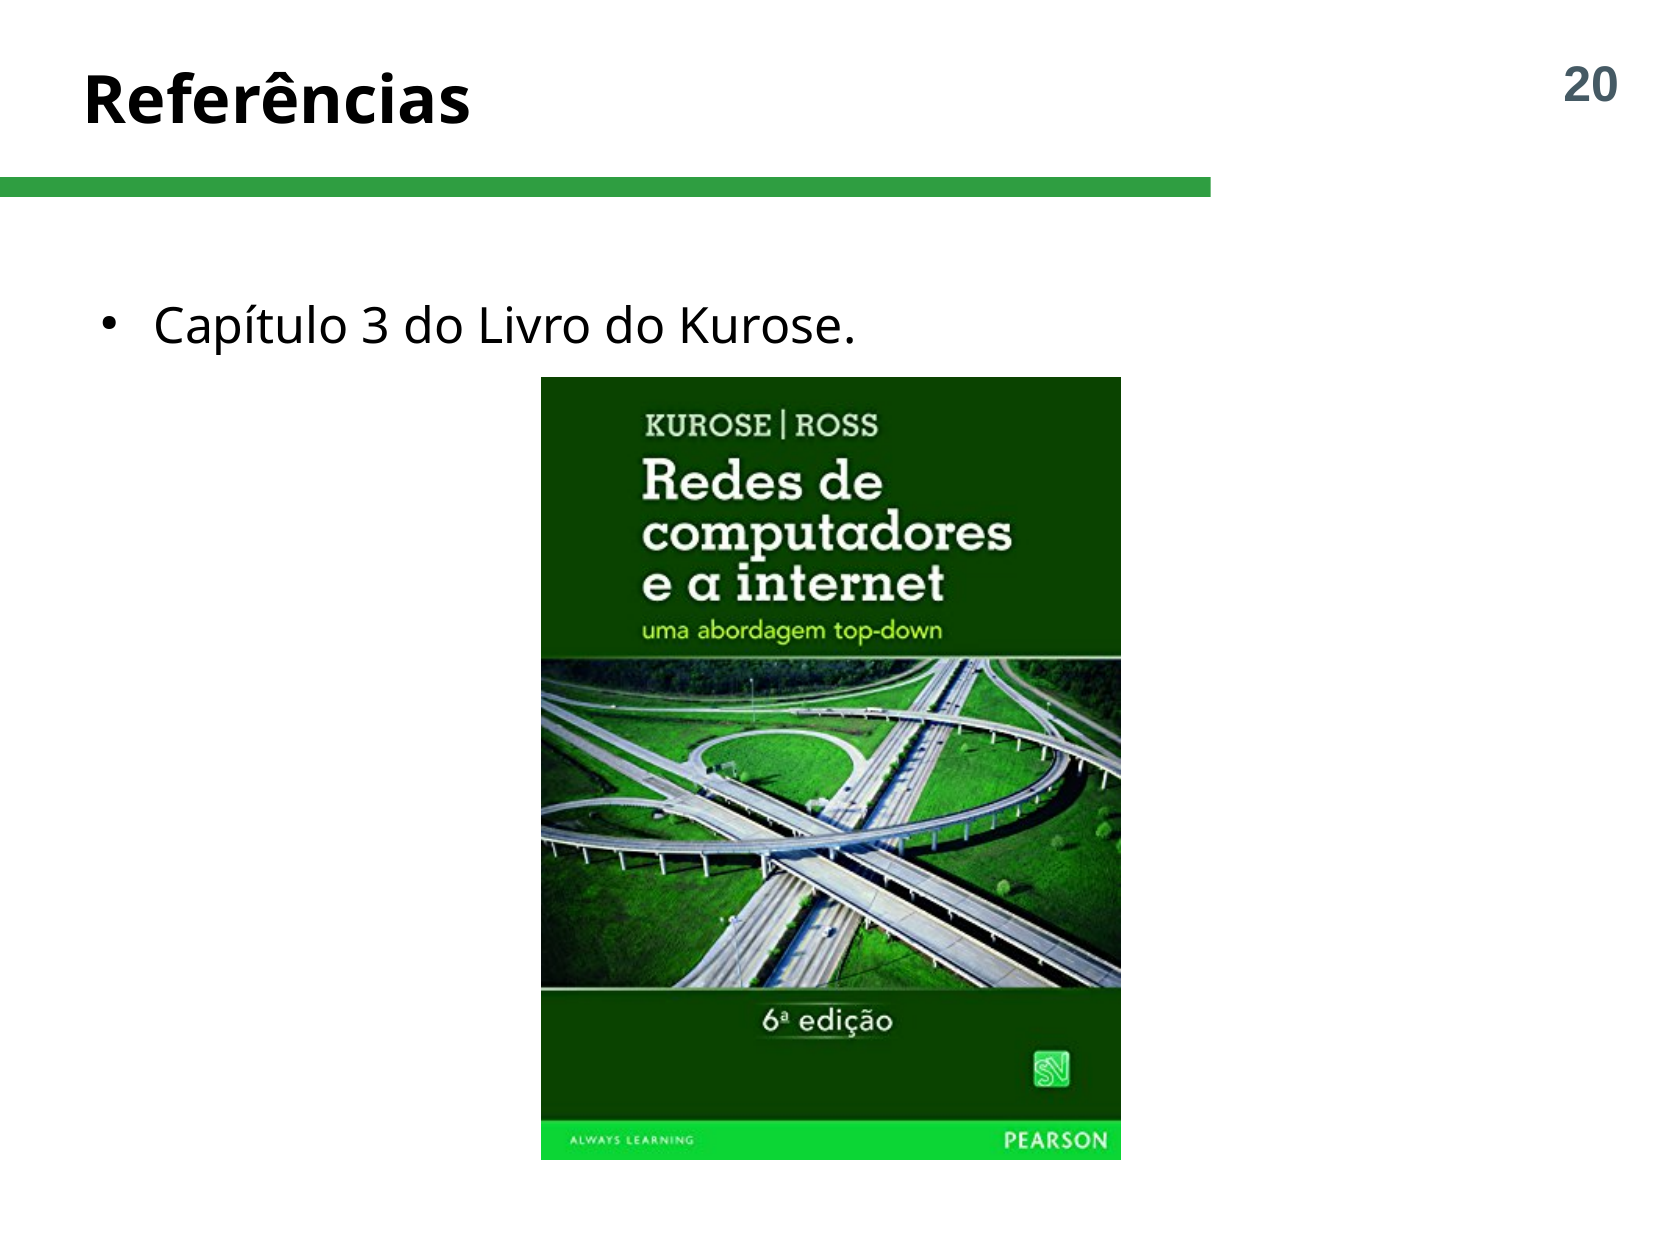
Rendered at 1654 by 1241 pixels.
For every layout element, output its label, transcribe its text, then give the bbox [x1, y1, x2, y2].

picture [541, 377, 1121, 1160]
title Referências [82, 0, 1152, 202]
list Capítulo 3 do Livro do Kurose. [82, 290, 1571, 1216]
